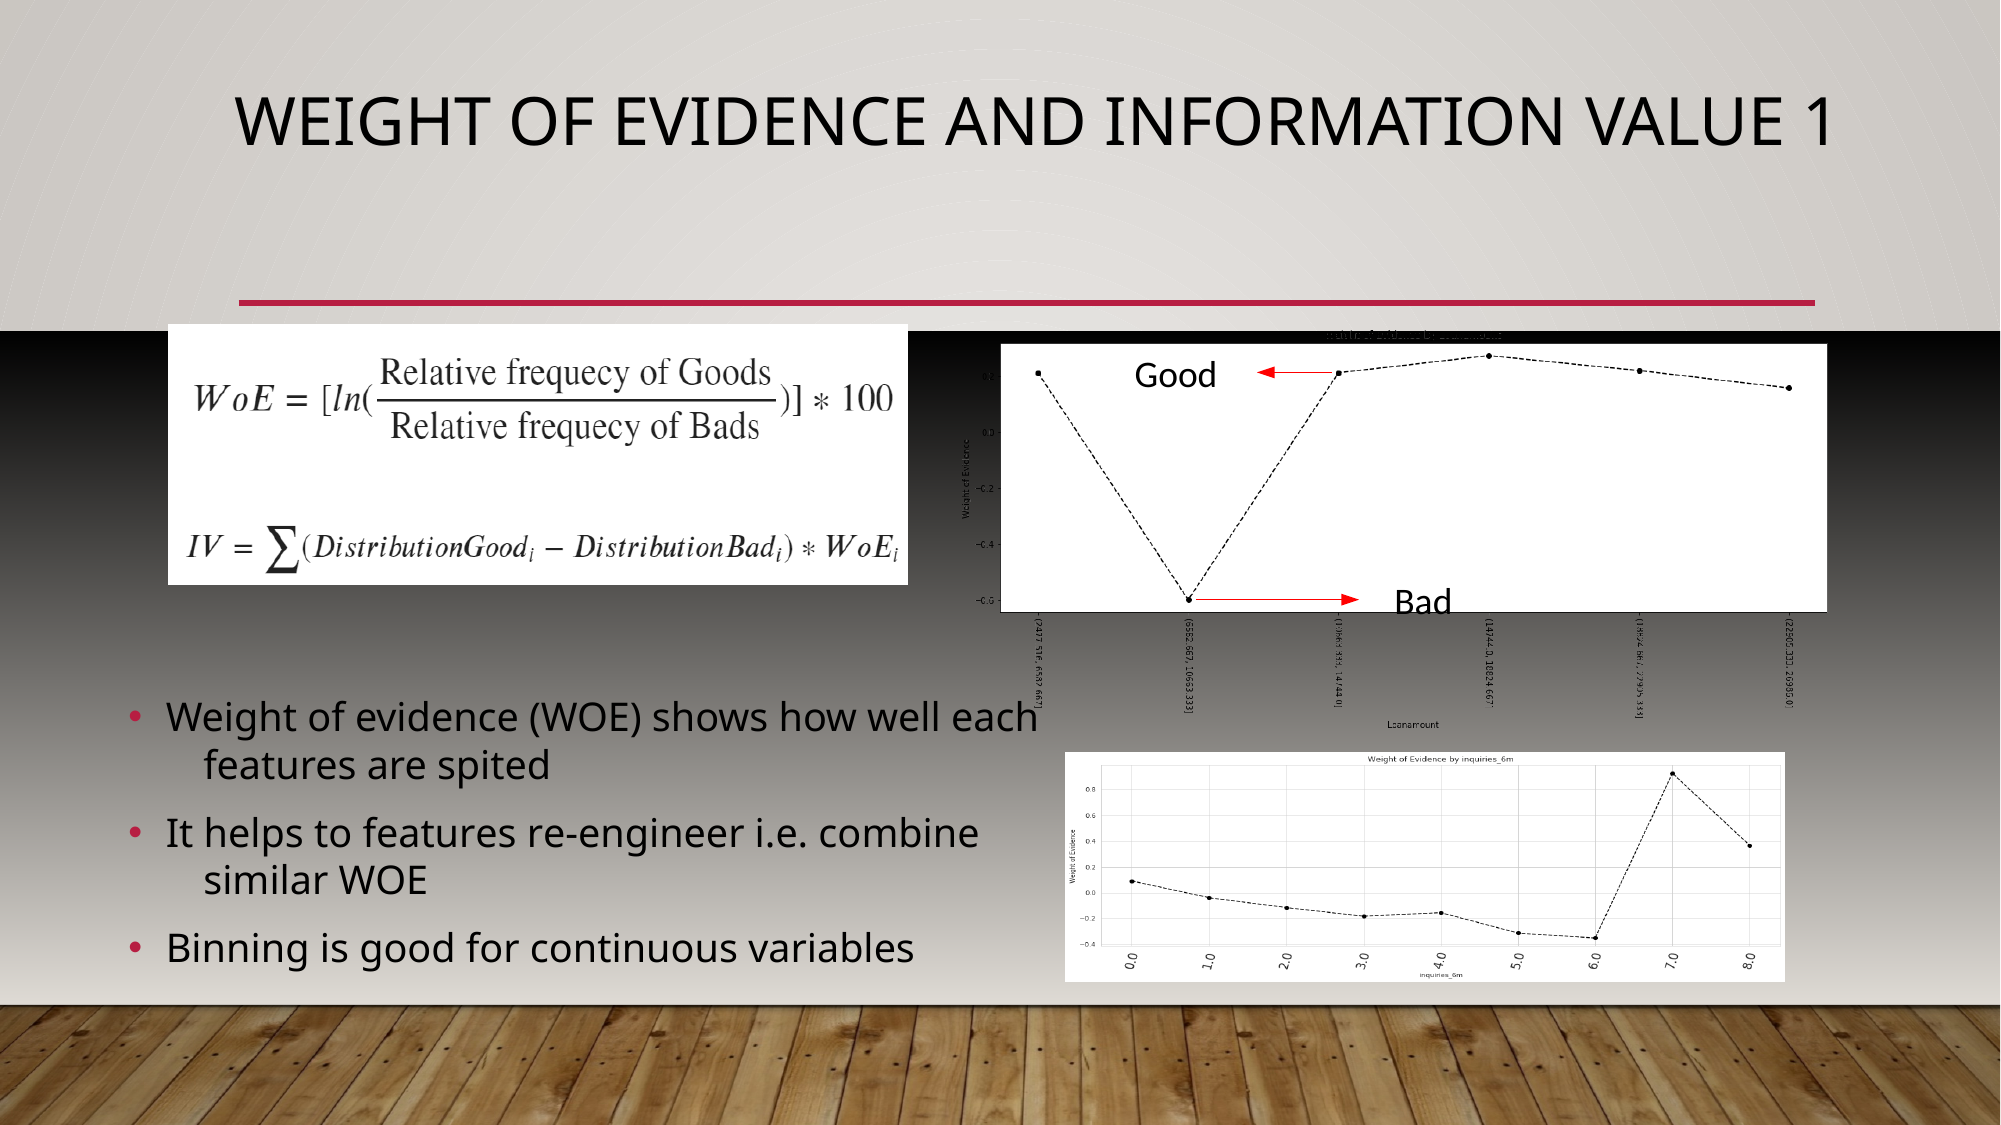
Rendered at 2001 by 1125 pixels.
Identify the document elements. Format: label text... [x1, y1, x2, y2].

picture [1065, 752, 1785, 982]
title Weight of evidence and information value 1 [219, 80, 1873, 253]
picture [168, 324, 908, 585]
text_box Good [1119, 342, 1350, 403]
text_box Weight of evidence (WOE) shows how well each features are spited It helps to features re-engineer i.e. combine similar WOE Binning is good for continuous variables [113, 684, 1066, 982]
picture [957, 324, 1832, 735]
text_box Bad [1379, 569, 1610, 630]
